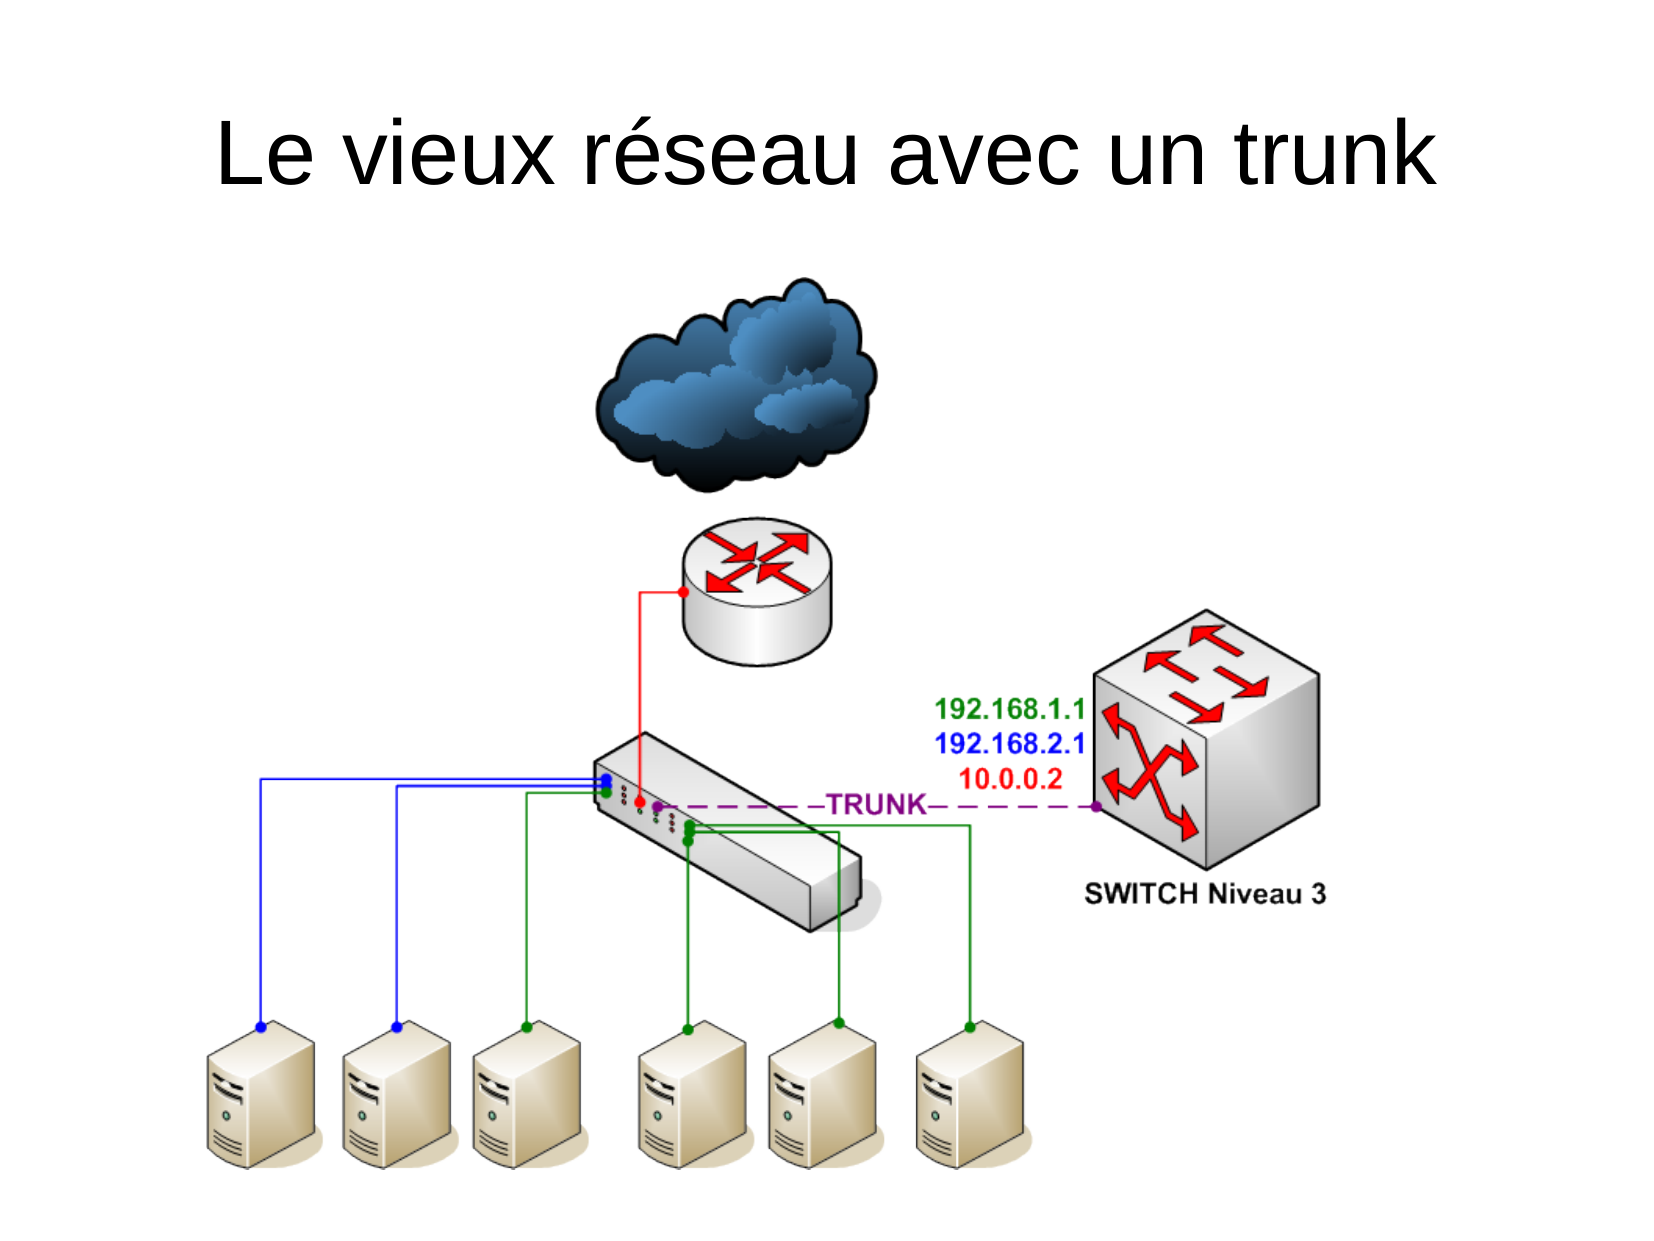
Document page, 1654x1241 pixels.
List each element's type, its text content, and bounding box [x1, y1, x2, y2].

title Le vieux réseau avec un trunk [82, 49, 1571, 257]
picture [206, 277, 1329, 1170]
